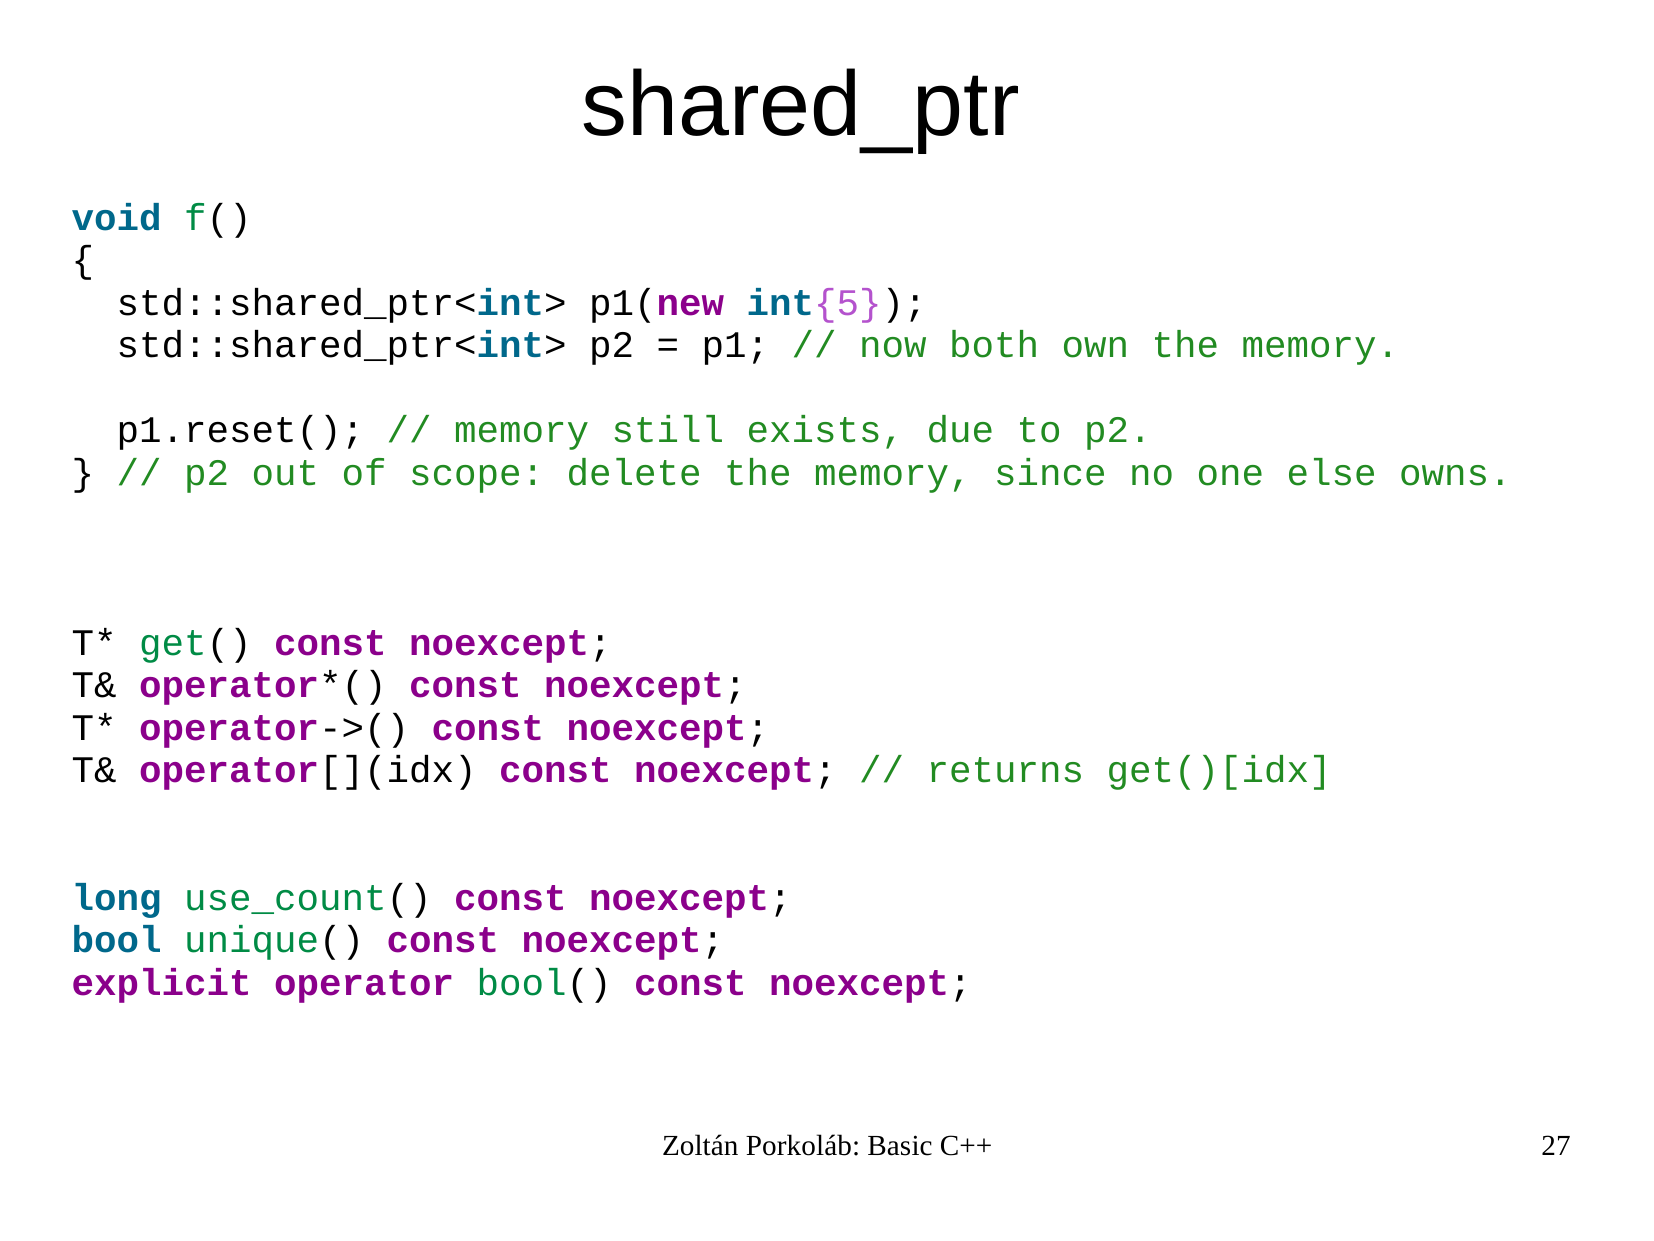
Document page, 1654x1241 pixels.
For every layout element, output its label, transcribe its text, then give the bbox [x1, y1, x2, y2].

title shared_ptr [56, 0, 1546, 191]
text_box void f() { std::shared_ptr<int> p1(new int{5}); std::shared_ptr<int> p2 = p1; // now both own the memory. p1.reset(); // memory still exists, due to p2. } // p2 out of scope: delete the memory, since no one else owns. T* get() const noexcept; T& operator*() const noexcept; T* operator->() const noexcept; T& operator[](idx) const noexcept; // returns get()[idx] long use_count() const noexcept; bool unique() const noexcept; explicit operator bool() const noexcept; [56, 191, 1621, 1101]
